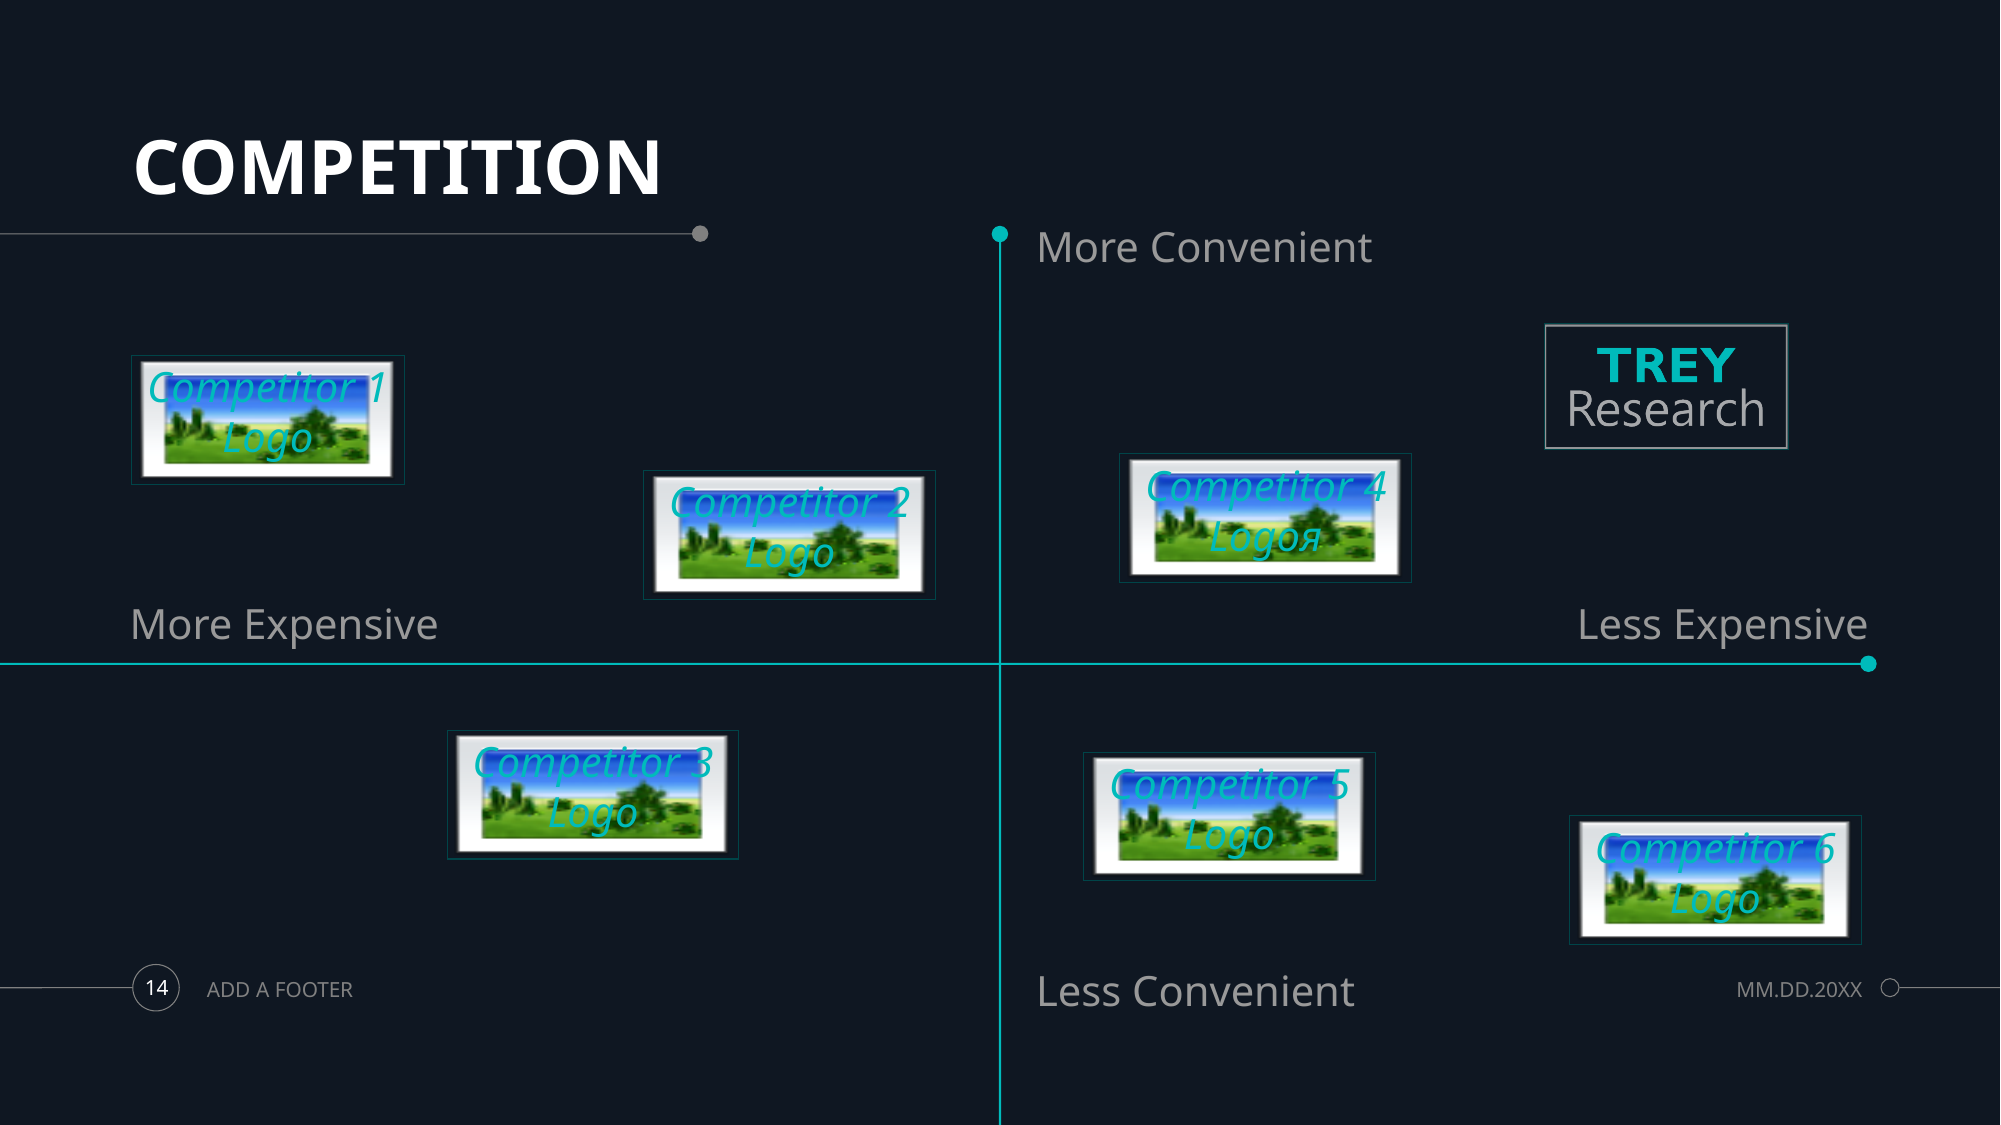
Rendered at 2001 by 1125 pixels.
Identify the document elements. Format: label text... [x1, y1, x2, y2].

list More Expensive [129, 597, 580, 639]
picture [1544, 324, 1788, 449]
list Less Convenient [1036, 965, 1486, 1007]
slide_number <number> [127, 964, 186, 1014]
picture [1570, 816, 1861, 944]
list Less Expensive [1419, 597, 1869, 639]
picture [1084, 752, 1375, 881]
footer ADD A FOOTER [191, 964, 671, 1014]
slide_number MM.DD.20XX [1643, 964, 1863, 1014]
picture [644, 471, 936, 599]
title COMPETITION [132, 116, 740, 210]
list More Convenient [1036, 220, 1486, 262]
picture [447, 731, 739, 859]
picture [1120, 454, 1412, 582]
picture [132, 356, 404, 484]
